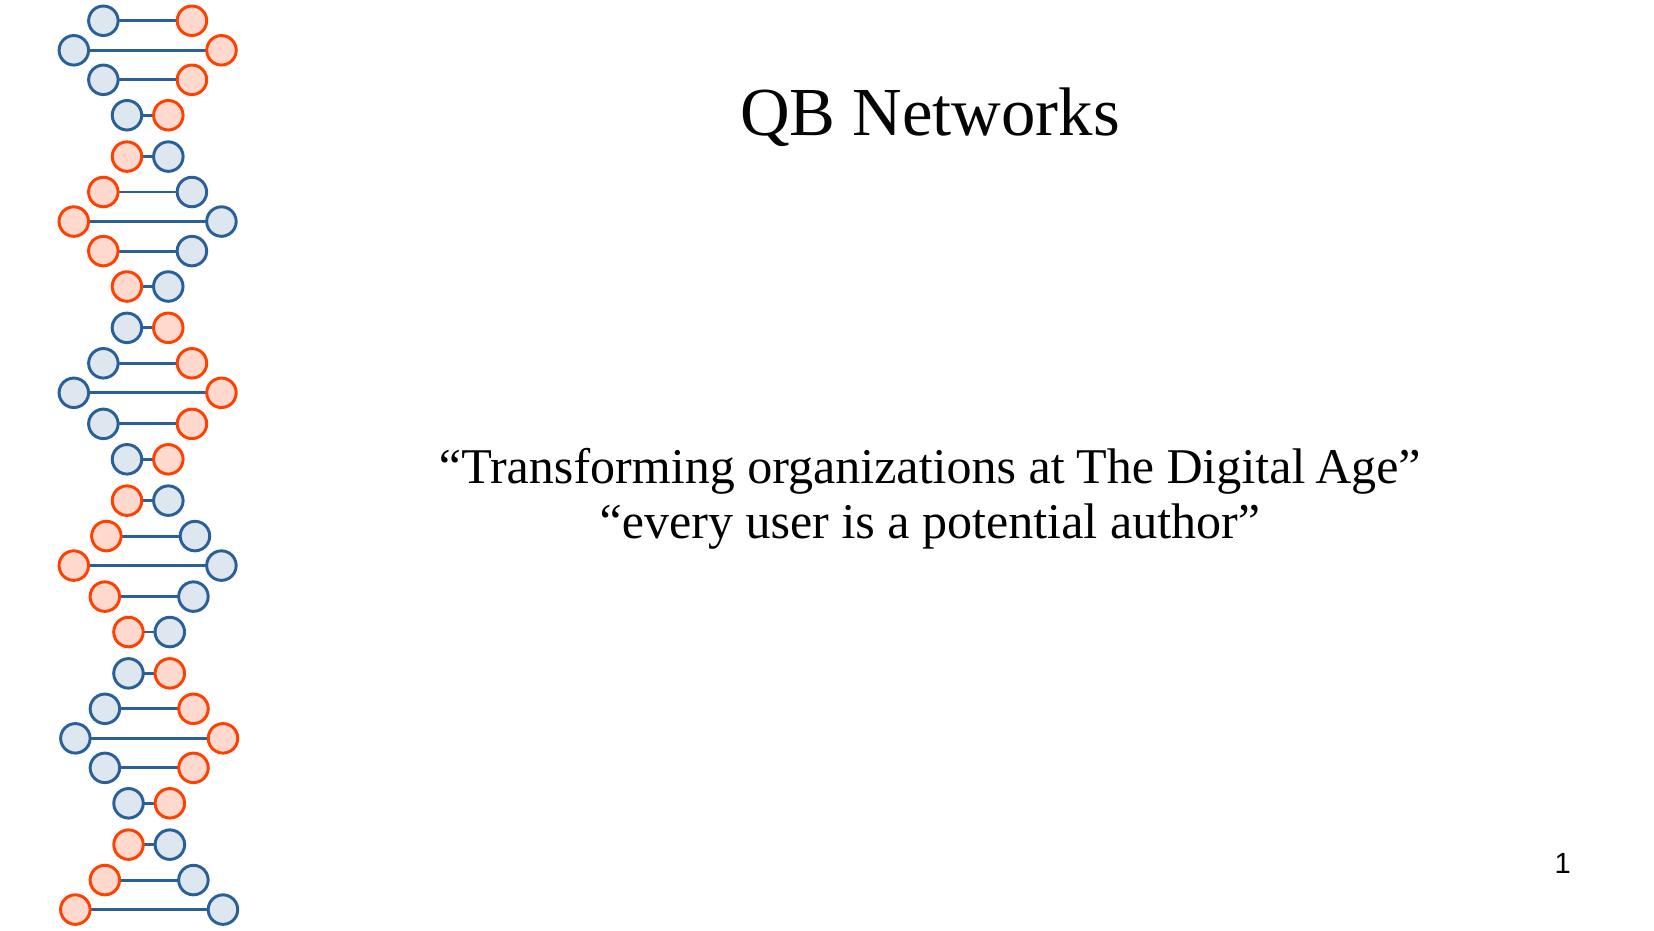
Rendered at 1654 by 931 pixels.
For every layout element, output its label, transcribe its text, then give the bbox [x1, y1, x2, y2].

subtitle “Transforming organizations at The Digital Age” “every user is a potential author” [265, 224, 1595, 764]
title QB Networks [265, 35, 1595, 189]
